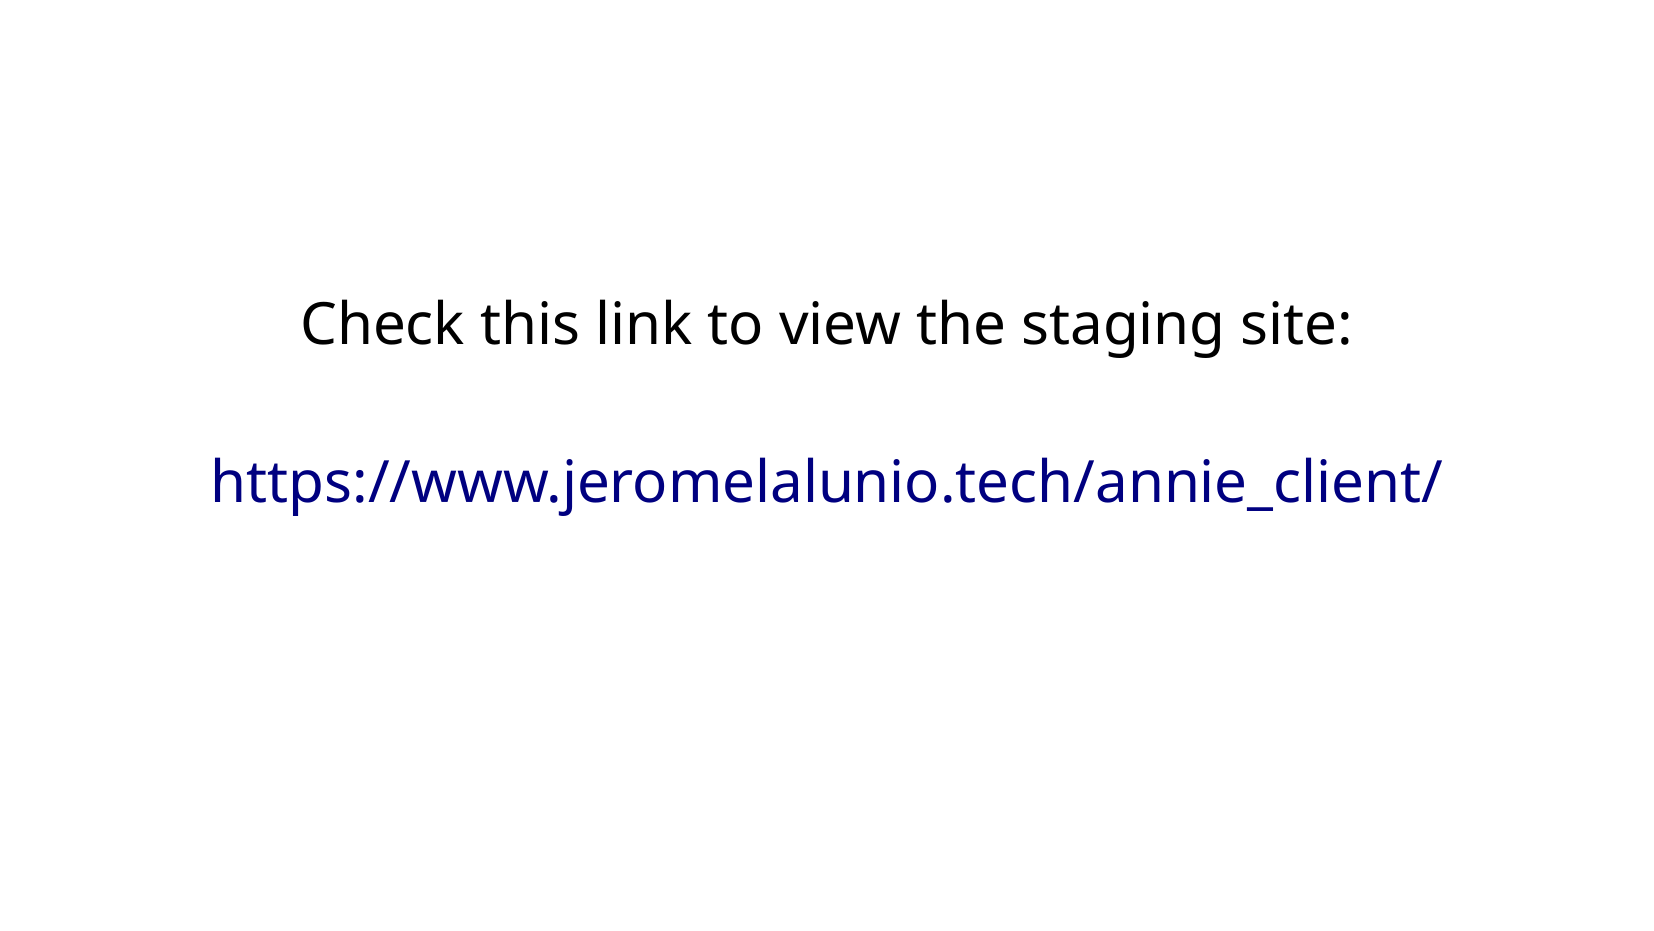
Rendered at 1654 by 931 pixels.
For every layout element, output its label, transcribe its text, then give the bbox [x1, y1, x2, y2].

subtitle Check this link to view the staging site: https://www.jeromelalunio.tech/annie_client/ [82, 210, 1571, 751]
